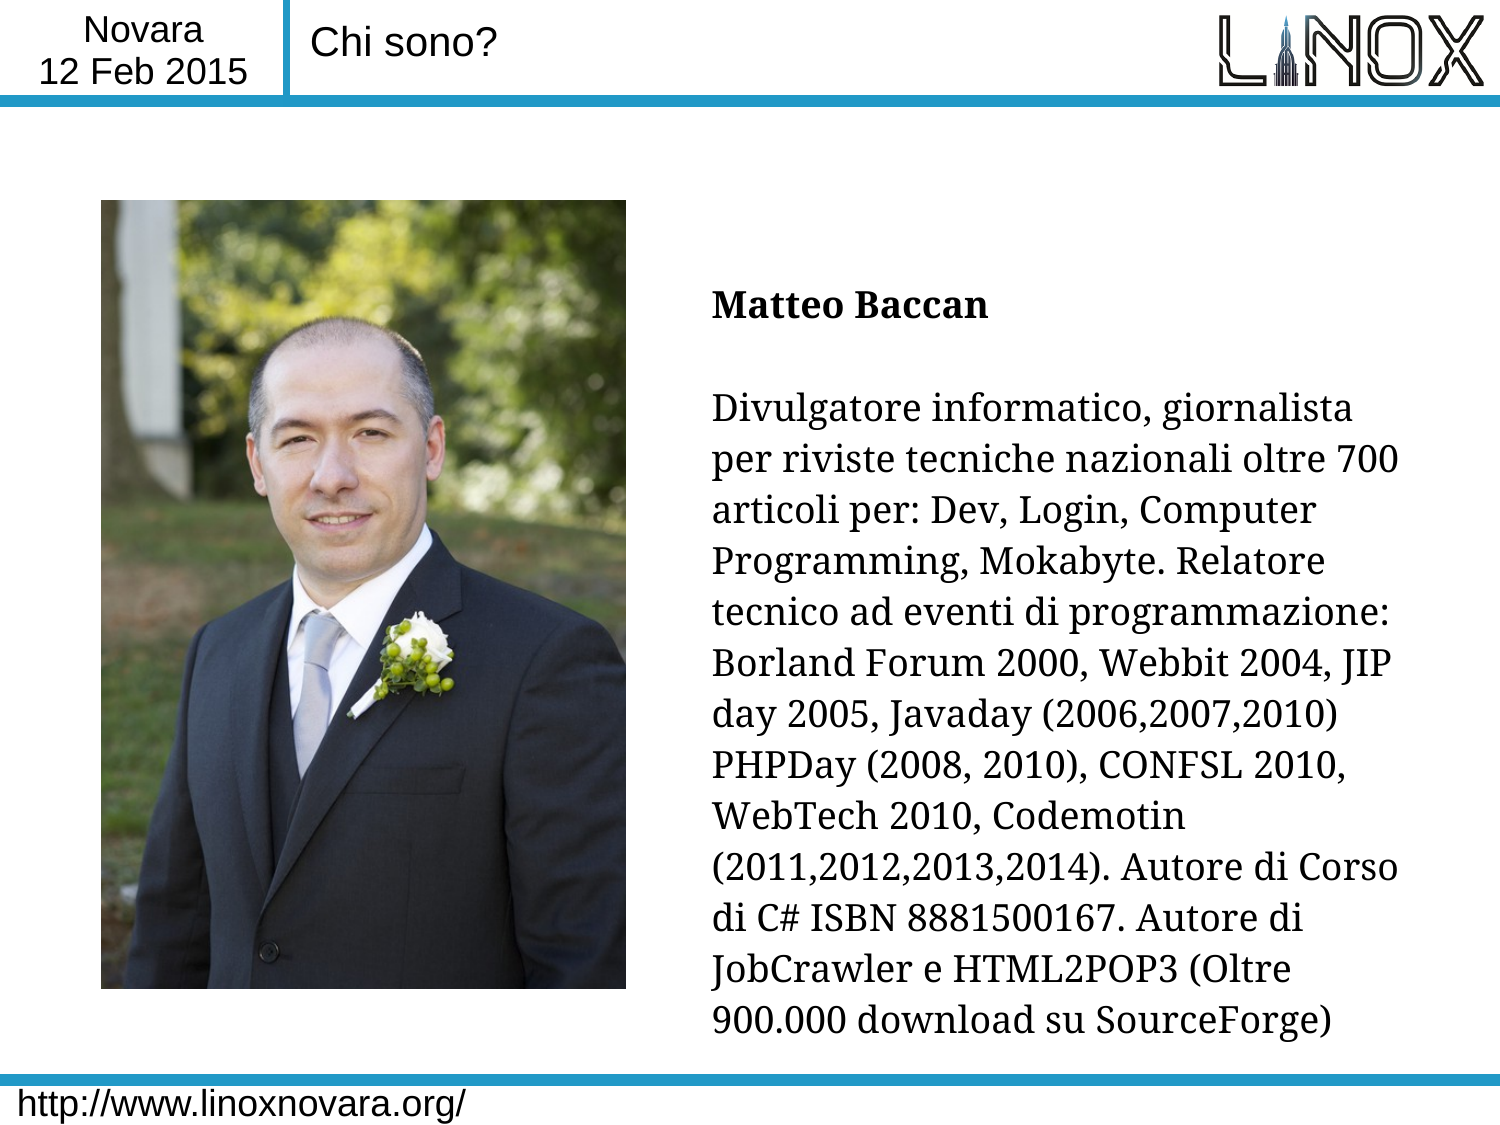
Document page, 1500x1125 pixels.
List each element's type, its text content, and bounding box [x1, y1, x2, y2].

picture [0, 1074, 1500, 1086]
list Chi sono? [295, 11, 907, 87]
text_box Matteo Baccan Divulgatore informatico, giornalista per riviste tecniche nazionali oltre 700 articoli per: Dev, Login, Computer Programming, Mokabyte. Relatore tecnico ad eventi di programmazione: Borland Forum 2000, Webbit 2004, JIP day 2005, Javaday (2006,2007,2010) PHPDay (2008, 2010), CONFSL 2010, WebTech 2010, Codemotin (2011,2012,2013,2014). Autore di Corso di C# ISBN 8881500167. Autore di JobCrawler e HTML2POP3 (Oltre 900.000 download su SourceForge) [696, 271, 1430, 910]
picture [101, 200, 626, 989]
picture [0, 0, 1500, 107]
